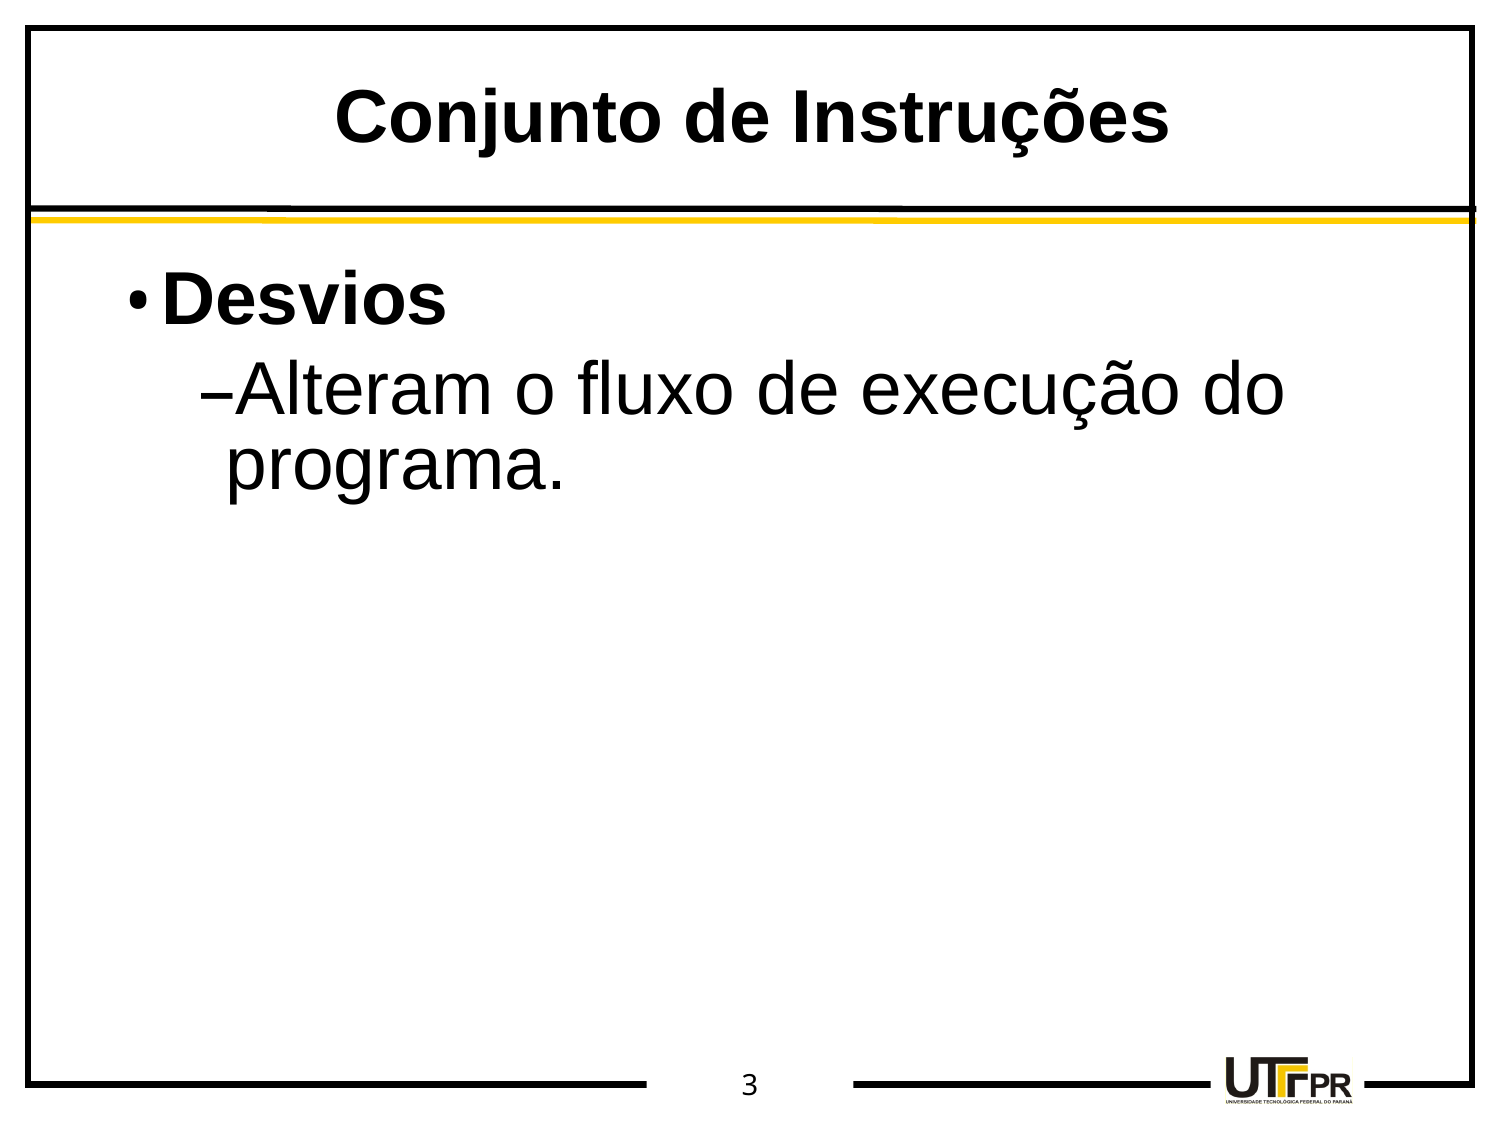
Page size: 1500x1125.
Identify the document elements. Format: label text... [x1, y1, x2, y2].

title Conjunto de Instruções [29, 29, 1477, 207]
picture [1225, 1057, 1353, 1104]
list Desvios Alteram o fluxo de execução do programa. [72, 257, 1428, 1027]
